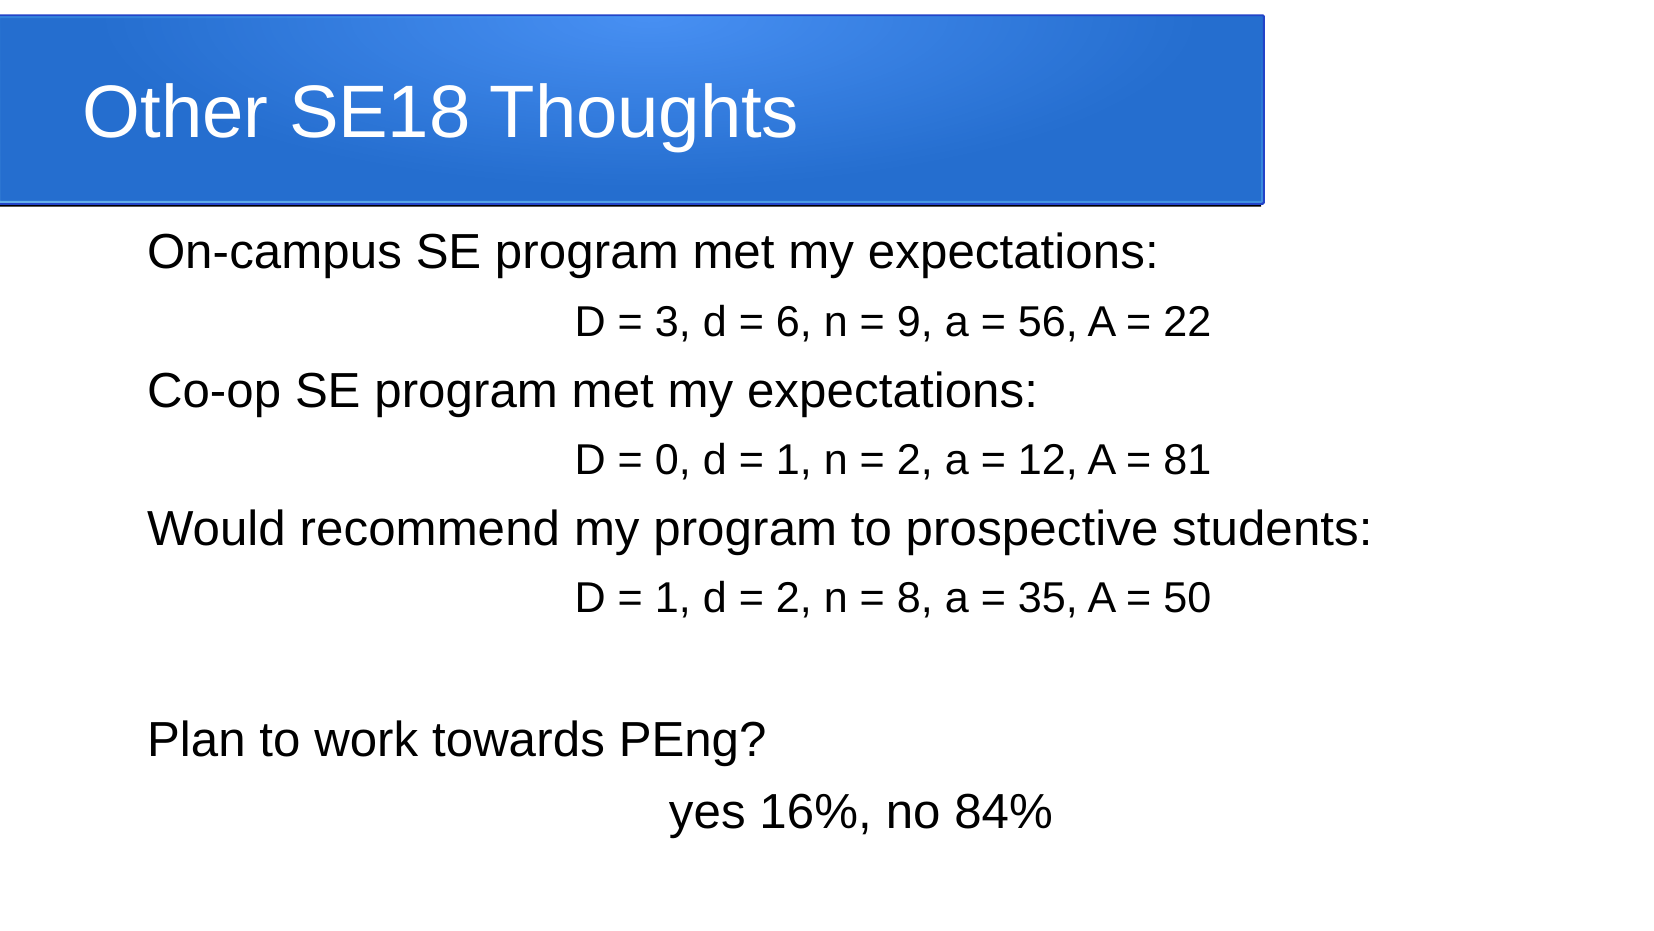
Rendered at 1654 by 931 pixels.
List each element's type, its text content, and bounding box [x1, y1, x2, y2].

list On-campus SE program met my expectations: D = 3, d = 6, n = 9, a = 56, A = 22 Co-op SE program met my expectations: D = 0, d = 1, n = 2, a = 12, A = 81 Would recommend my program to prospective students: D = 1, d = 2, n = 8, a = 35, A = 50 Plan to work towards PEng? yes 16%, no 84% [82, 224, 1576, 841]
title Other SE18 Thoughts [82, 35, 1235, 189]
